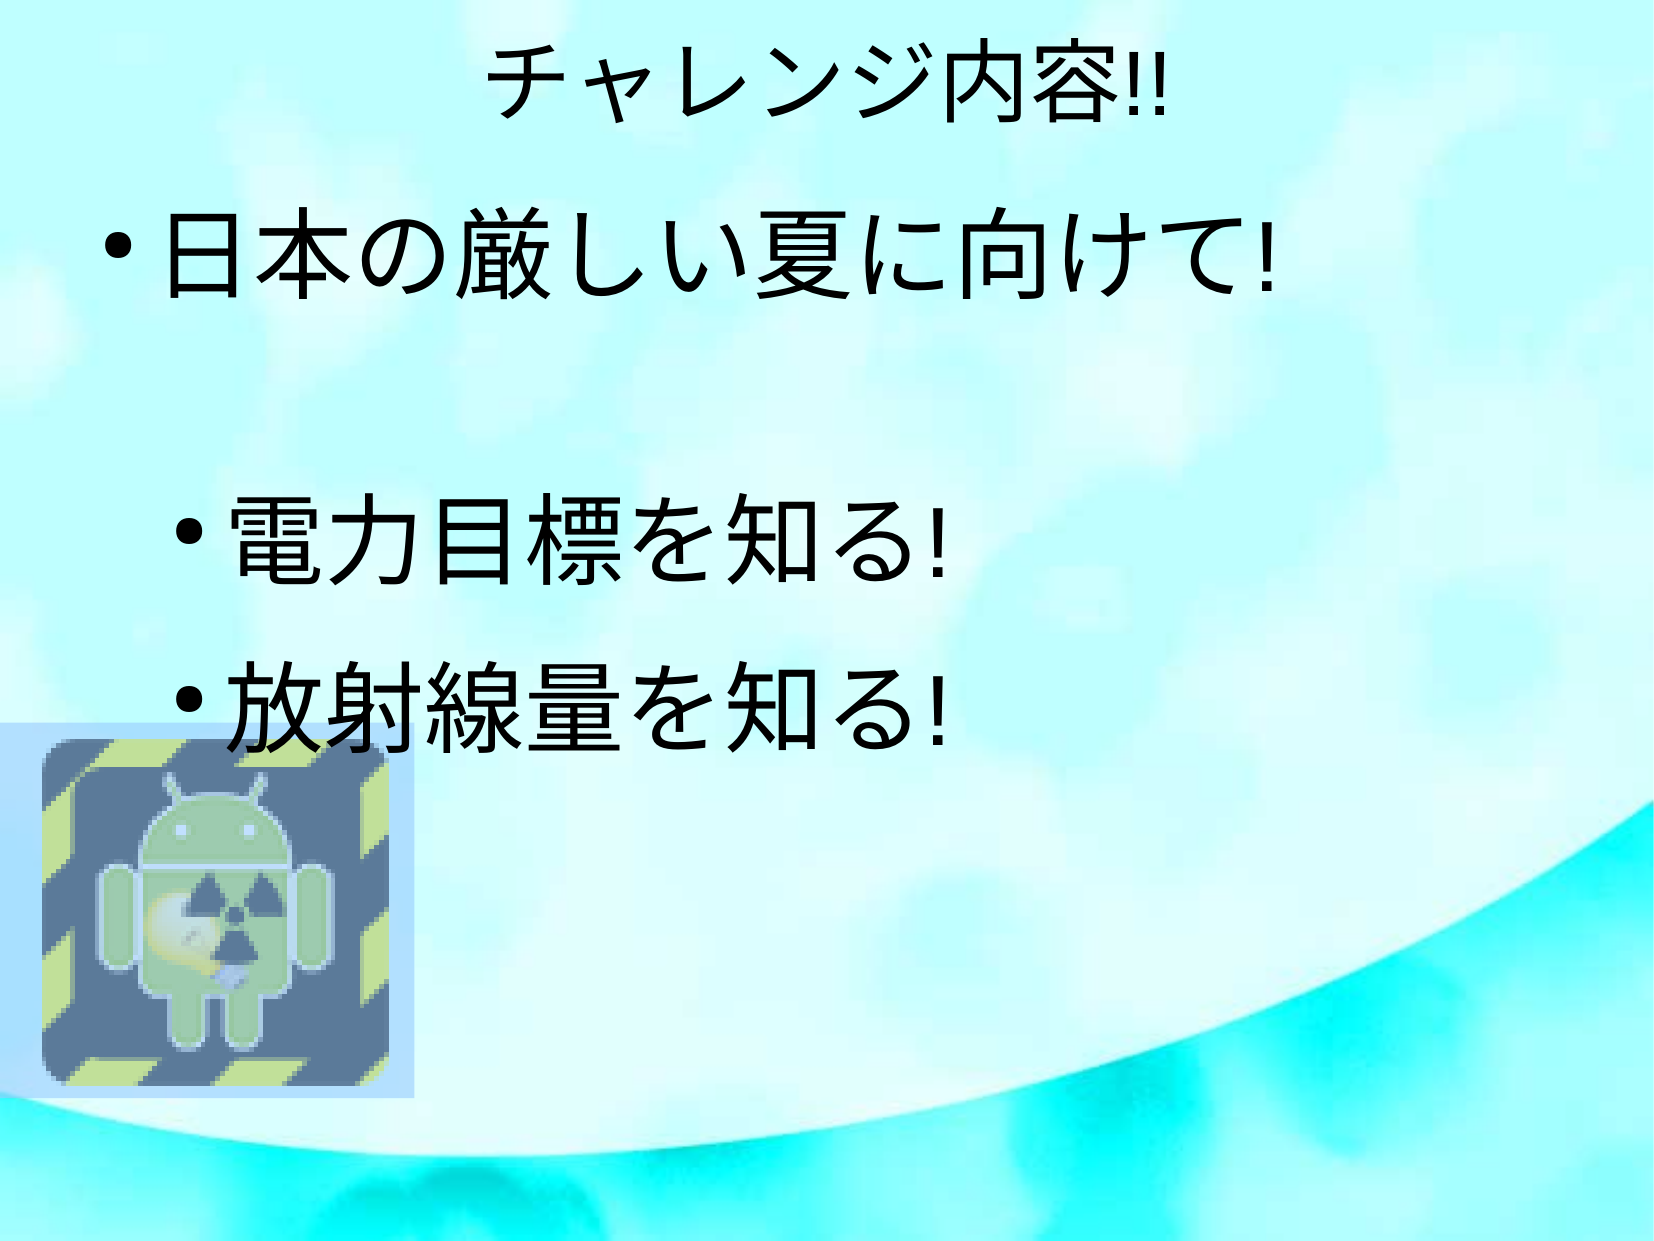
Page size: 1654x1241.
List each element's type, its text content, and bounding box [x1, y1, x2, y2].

list 日本の厳しい夏に向けて! 電力目標を知る! 放射線量を知る! [82, 175, 1571, 994]
title チャレンジ内容!! [82, 13, 1571, 138]
picture [0, 0, 1654, 1241]
